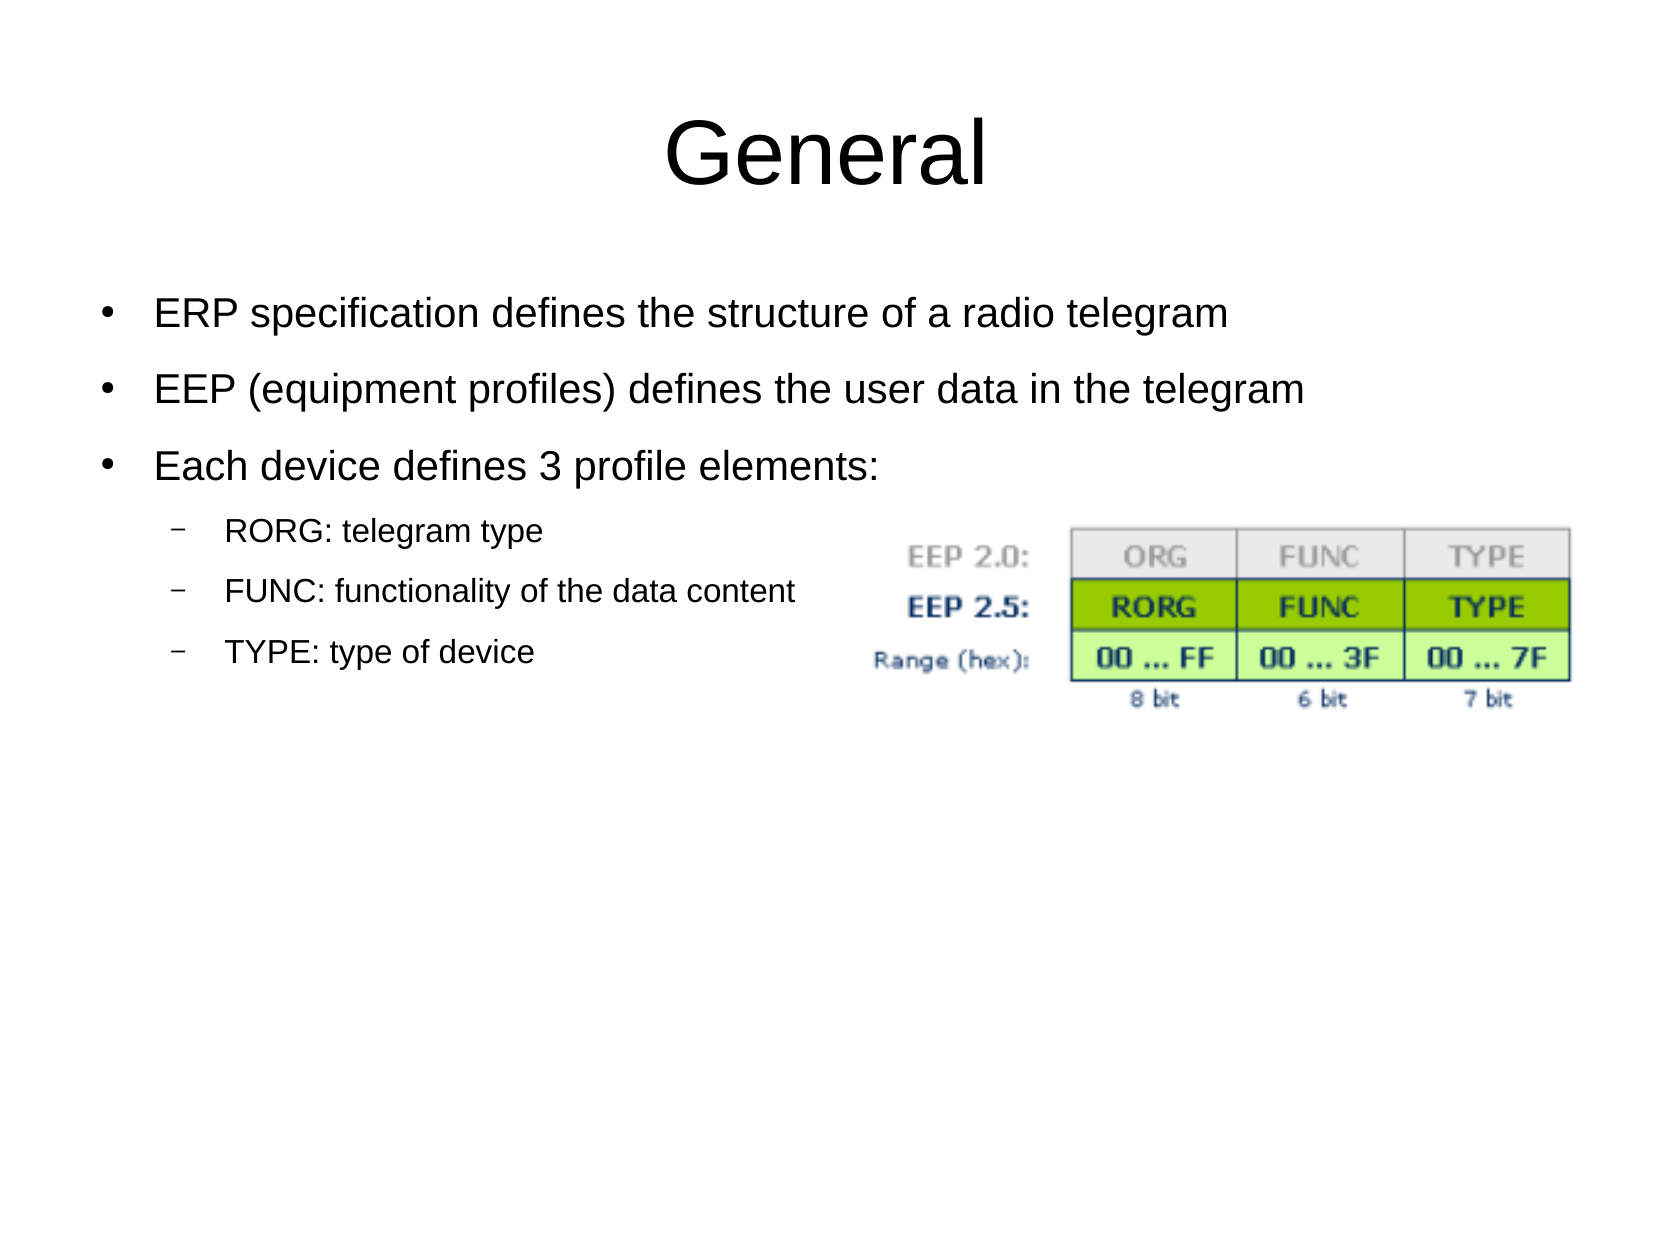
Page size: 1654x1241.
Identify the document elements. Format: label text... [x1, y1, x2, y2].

list ERP specification defines the structure of a radio telegram EEP (equipment profiles) defines the user data in the telegram Each device defines 3 profile elements: RORG: telegram type FUNC: functionality of the data content TYPE: type of device [82, 290, 1571, 1010]
picture [842, 494, 1606, 737]
title General [82, 49, 1571, 257]
